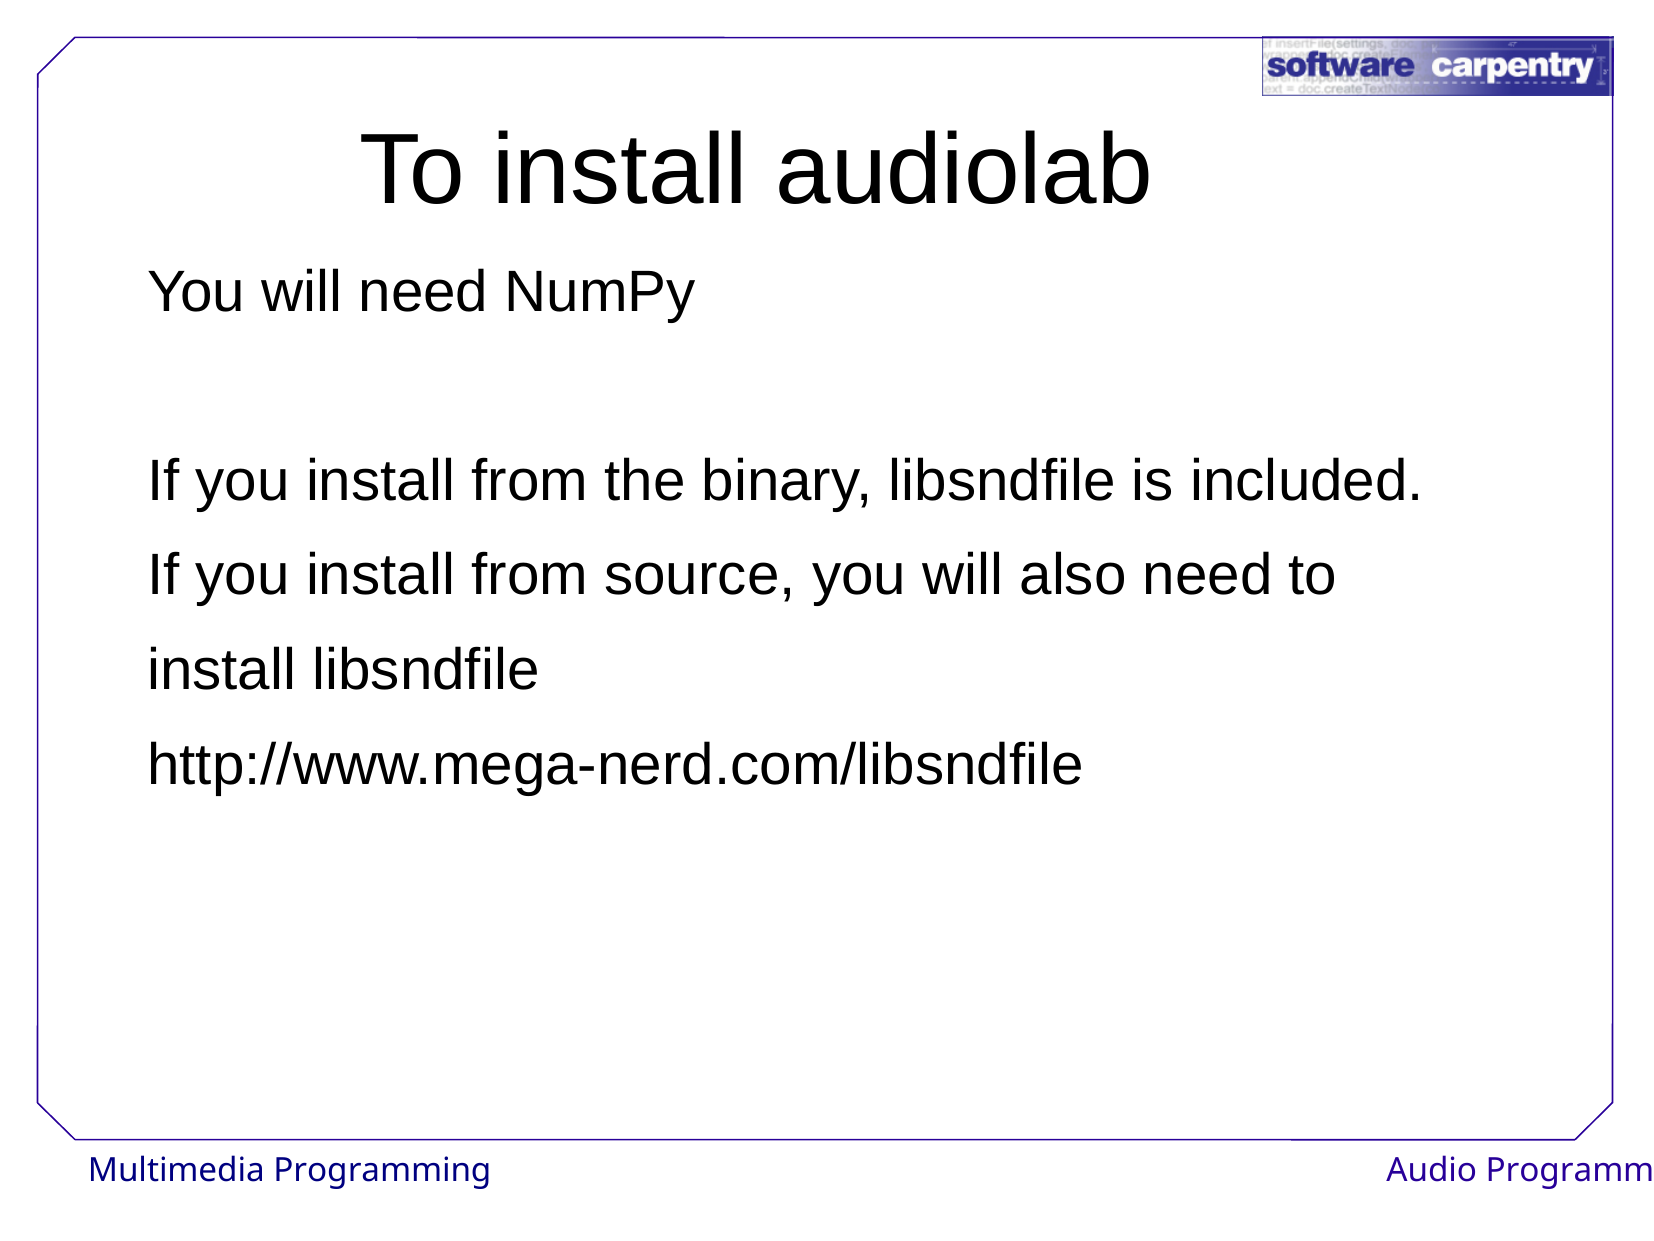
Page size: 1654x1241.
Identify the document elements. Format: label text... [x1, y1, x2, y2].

picture [1262, 36, 1614, 96]
title To install audiolab [90, 106, 1423, 234]
list You will need NumPy If you install from the binary, libsndfile is included. If you install from source, you will also need to install libsndfile http://www.mega-nerd.com/libsndfile [108, 251, 1584, 1150]
